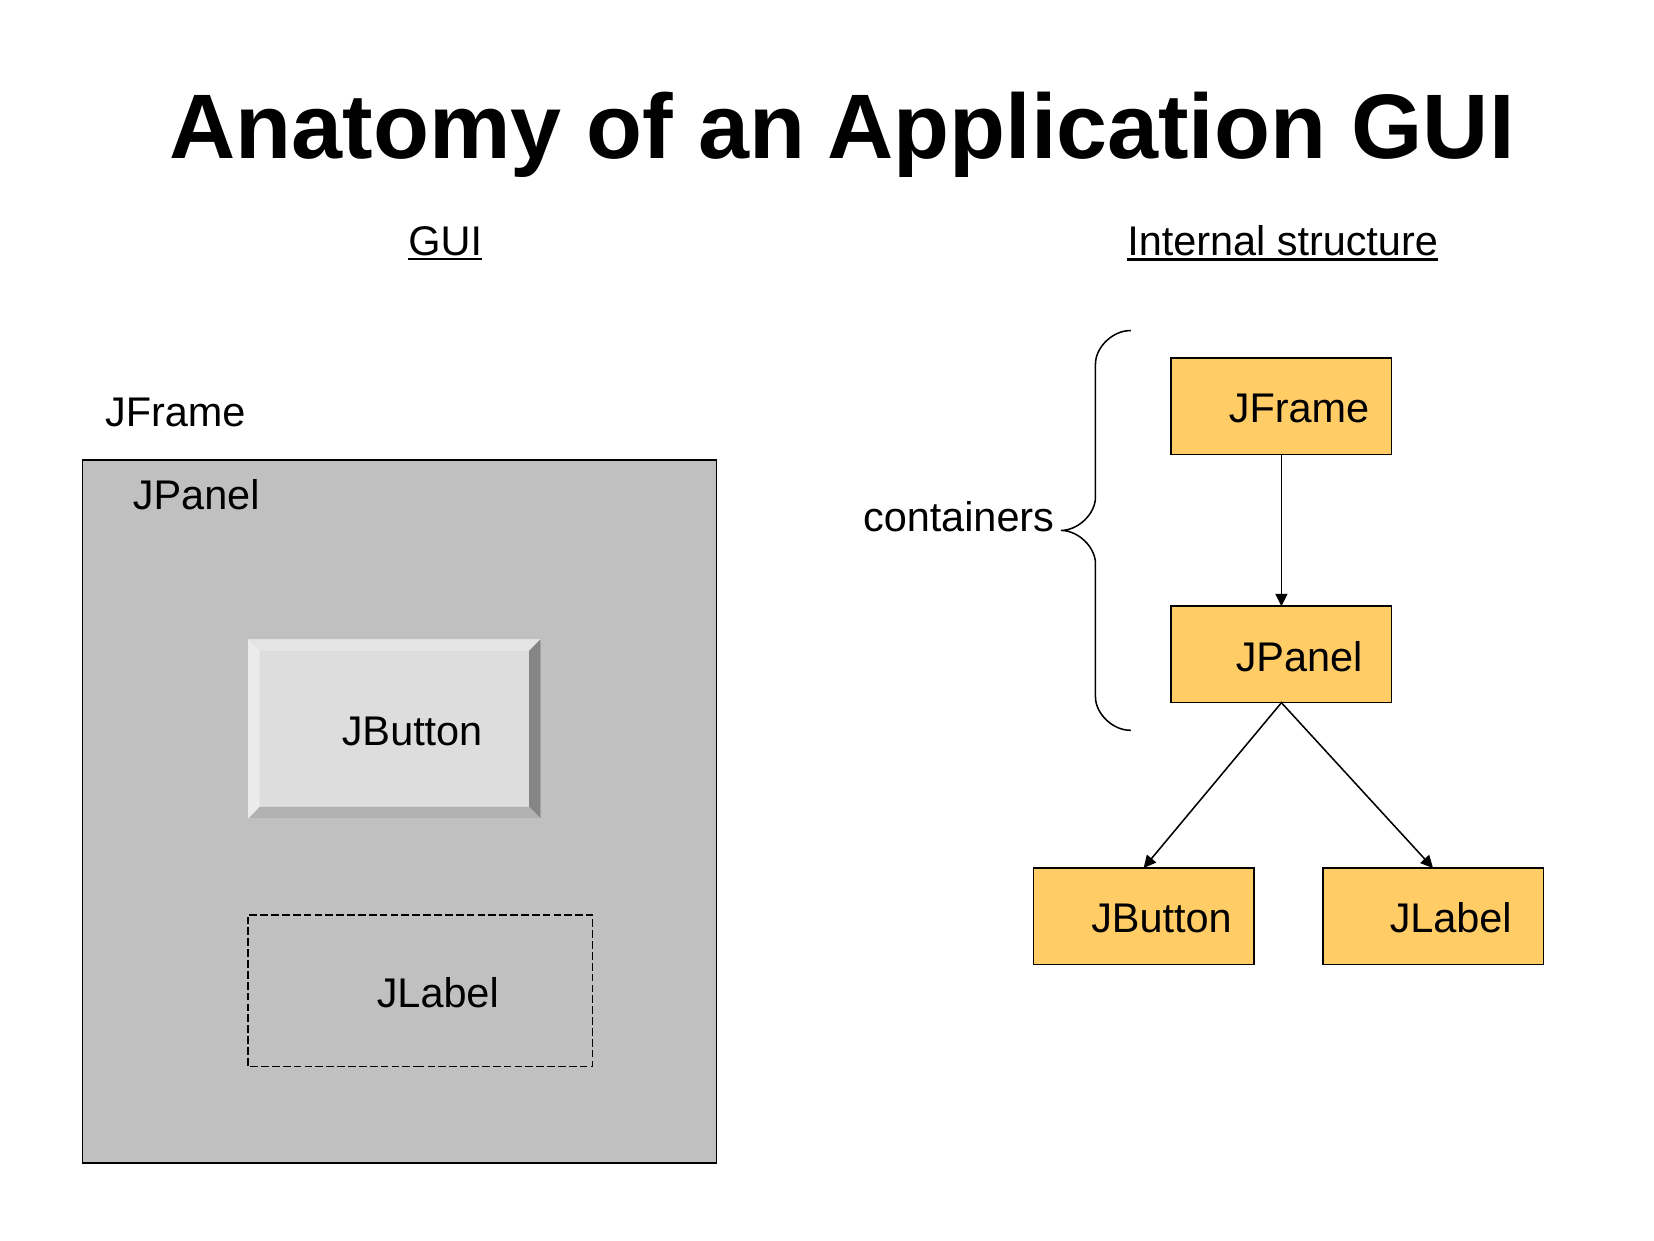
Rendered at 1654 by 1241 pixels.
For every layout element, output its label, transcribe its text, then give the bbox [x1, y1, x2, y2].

text_box JButton [1033, 868, 1254, 965]
text_box GUI [358, 206, 498, 272]
text_box JLabel [1322, 868, 1544, 965]
text_box JFrame [55, 377, 261, 443]
text_box JLabel [247, 914, 593, 1067]
text_box JPanel [82, 460, 717, 1163]
title Anatomy of an Application GUI [82, 49, 1571, 196]
text_box Internal structure [1077, 206, 1453, 272]
text_box JButton [260, 651, 529, 806]
text_box containers [812, 482, 1070, 548]
text_box JPanel [1171, 606, 1392, 703]
text_box JFrame [1171, 358, 1392, 455]
